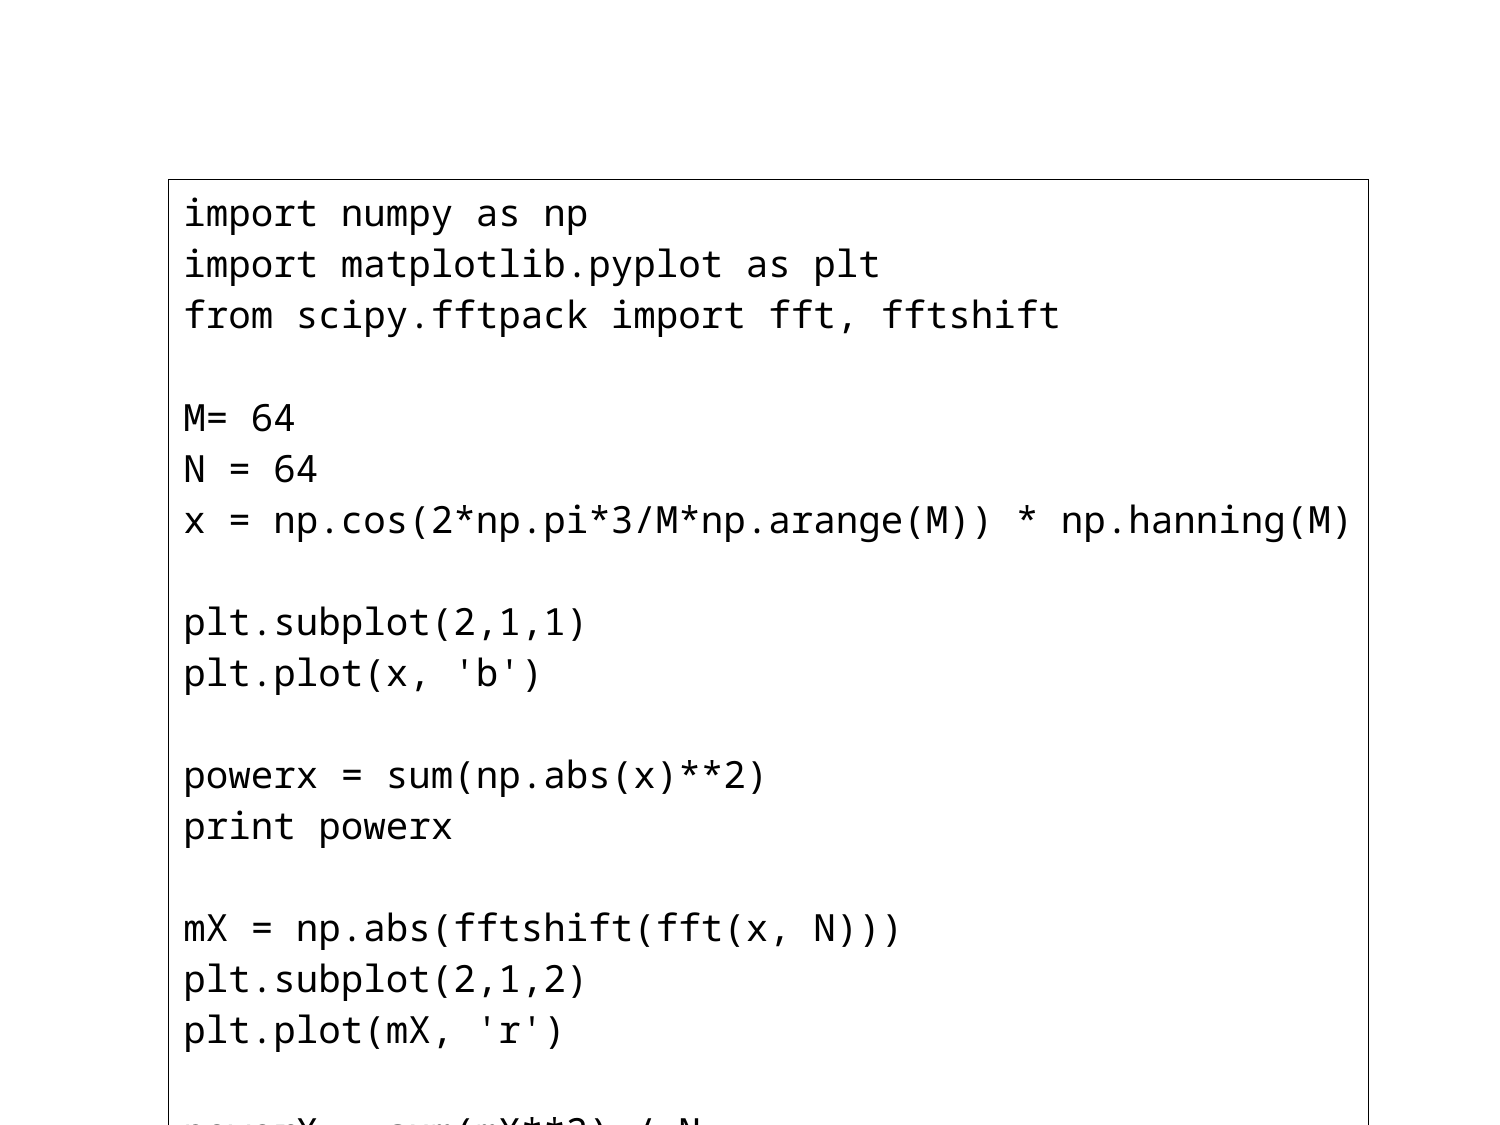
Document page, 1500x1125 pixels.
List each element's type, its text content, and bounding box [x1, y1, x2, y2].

text_box import numpy as np import matplotlib.pyplot as plt from scipy.fftpack import fft, fftshift M= 64 N = 64 x = np.cos(2*np.pi*3/M*np.arange(M)) * np.hanning(M) plt.subplot(2,1,1) plt.plot(x, 'b') powerx = sum(np.abs(x)**2) print powerx mX = np.abs(fftshift(fft(x, N))) plt.subplot(2,1,2) plt.plot(mX, 'r') powerX = sum(mX**2) / N print powerX [168, 179, 1369, 945]
